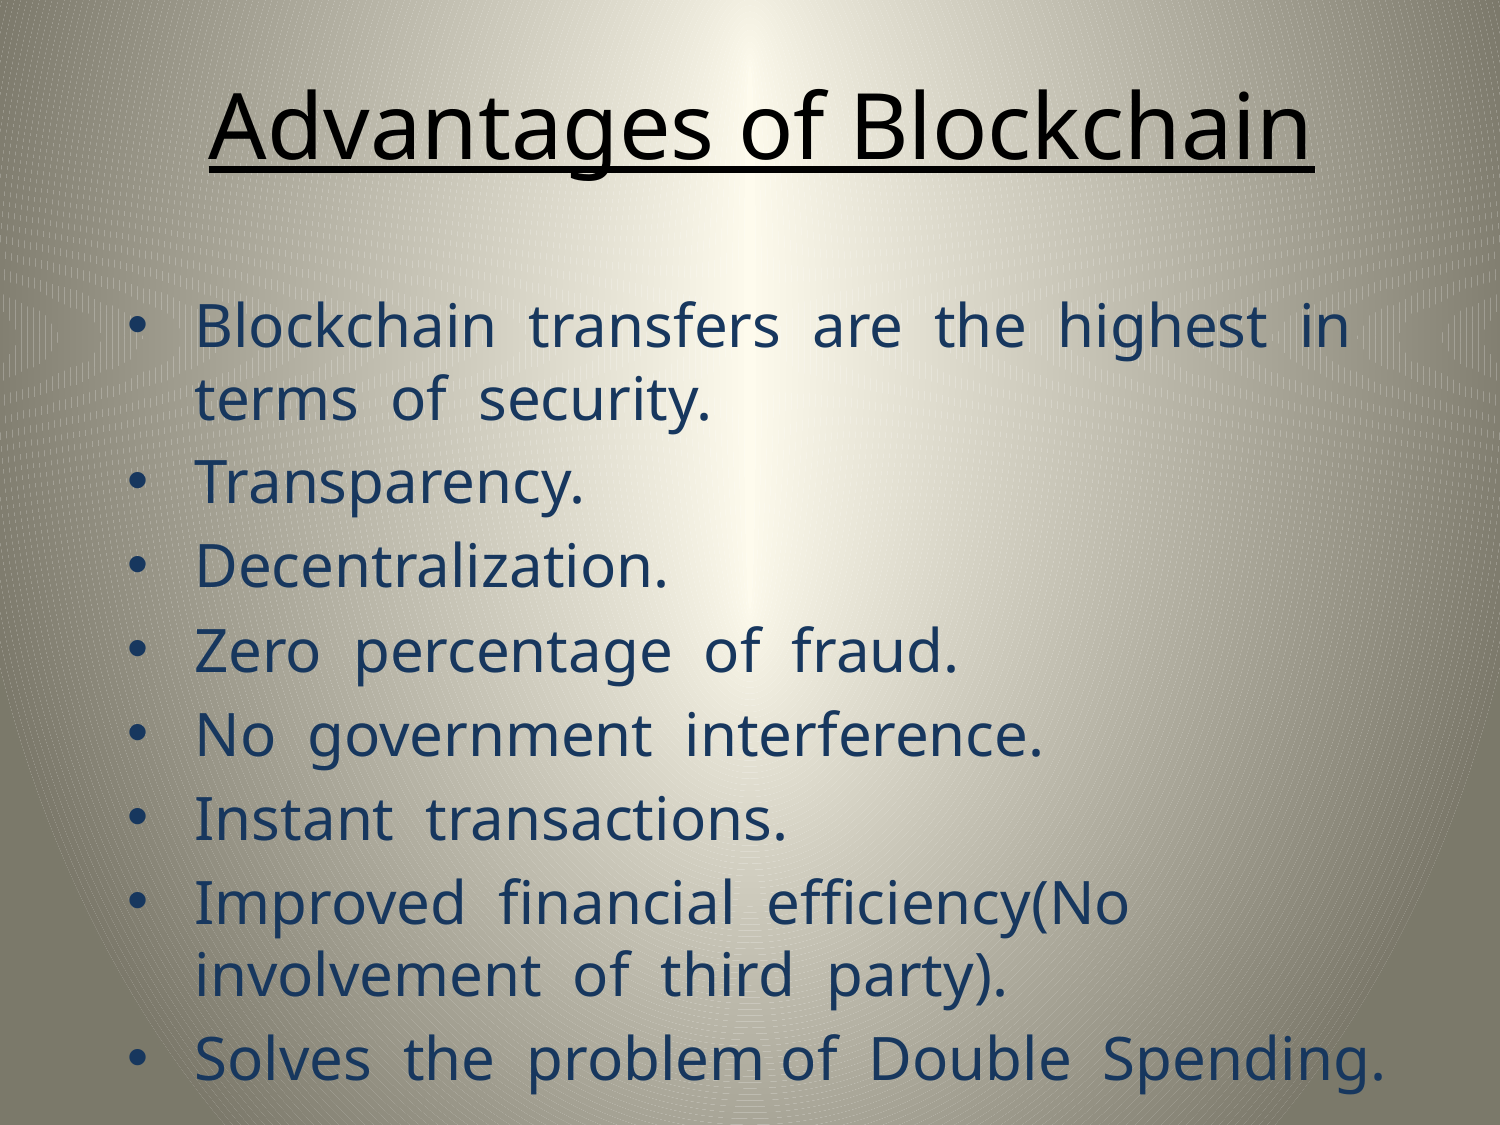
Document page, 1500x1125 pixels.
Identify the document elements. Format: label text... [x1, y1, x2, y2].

subtitle Blockchain transfers are the highest in terms of security. Transparency. Decentralization. Zero percentage of fraud. No government interference. Instant transactions. Improved financial efficiency(No involvement of third party). Solves the problem of Double Spending. [112, 196, 1436, 1106]
title Advantages of Blockchain [123, 2, 1399, 196]
